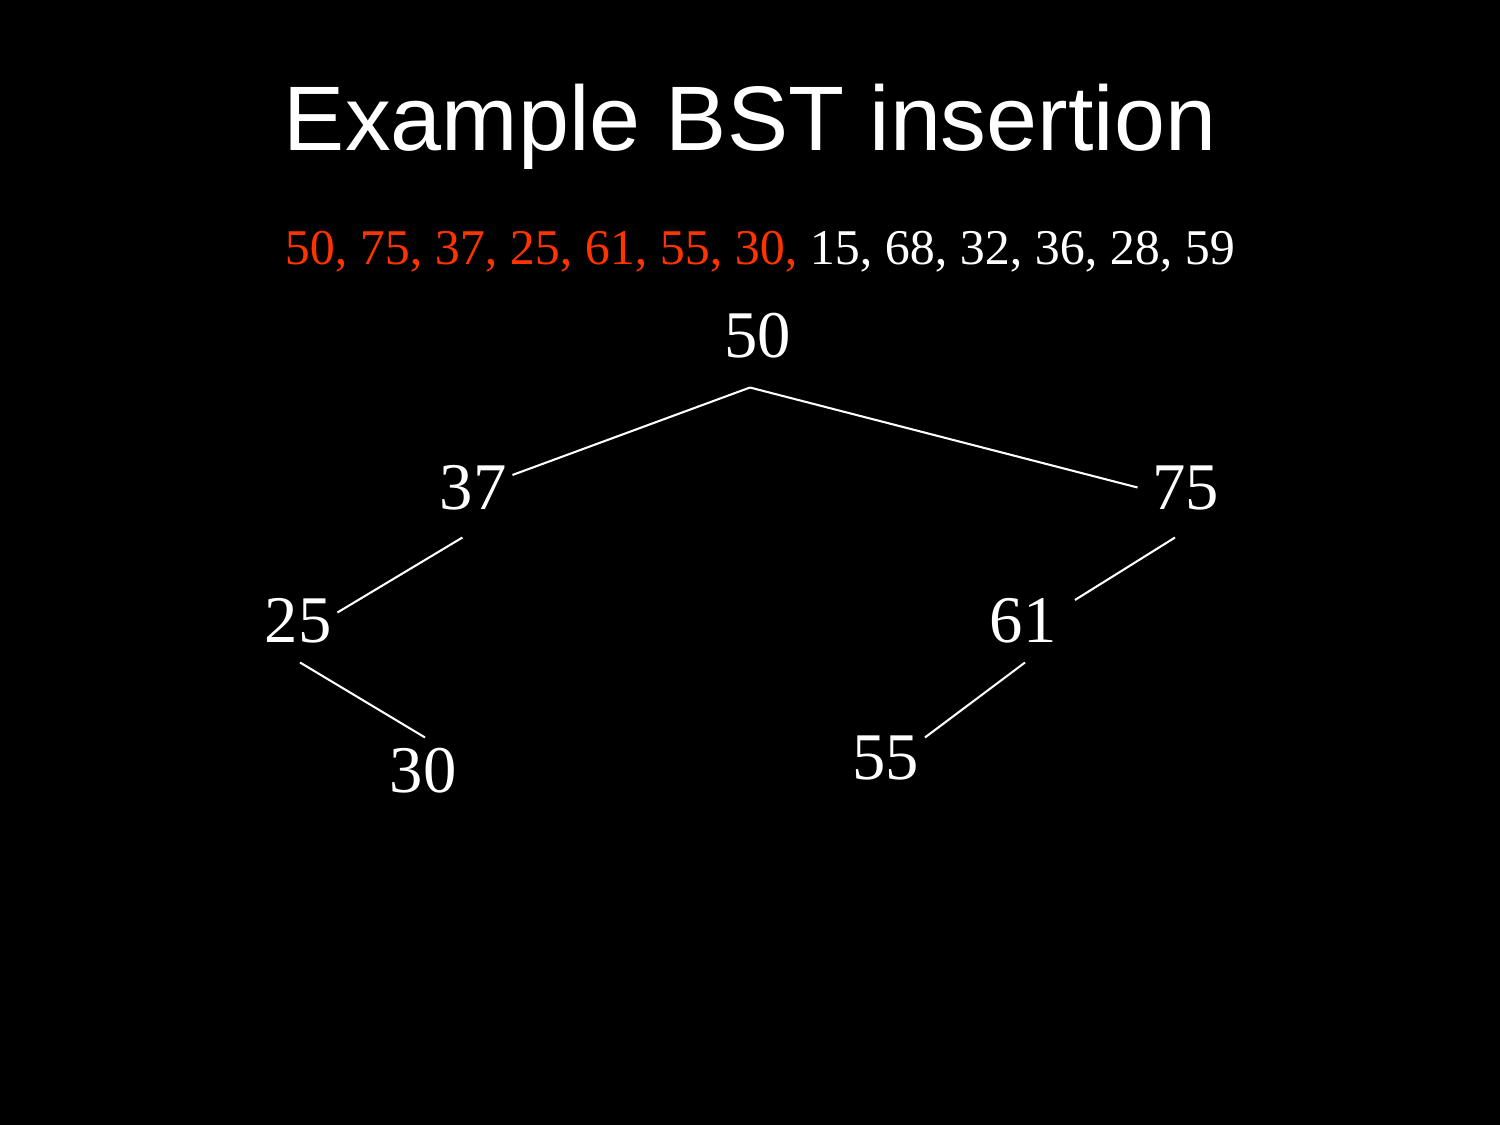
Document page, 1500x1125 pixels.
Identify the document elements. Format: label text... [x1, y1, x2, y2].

text_box 30 [375, 724, 472, 815]
text_box 50, 75, 37, 25, 61, 55, 30, 15, 68, 32, 36, 28, 59 [270, 212, 1250, 284]
text_box 50 [709, 290, 807, 381]
text_box 75 [1137, 442, 1235, 532]
text_box 61 [975, 574, 1072, 665]
text_box 37 [425, 442, 522, 532]
text_box 55 [837, 712, 935, 802]
title Example BST insertion [22, 50, 1480, 188]
text_box 25 [250, 574, 347, 665]
